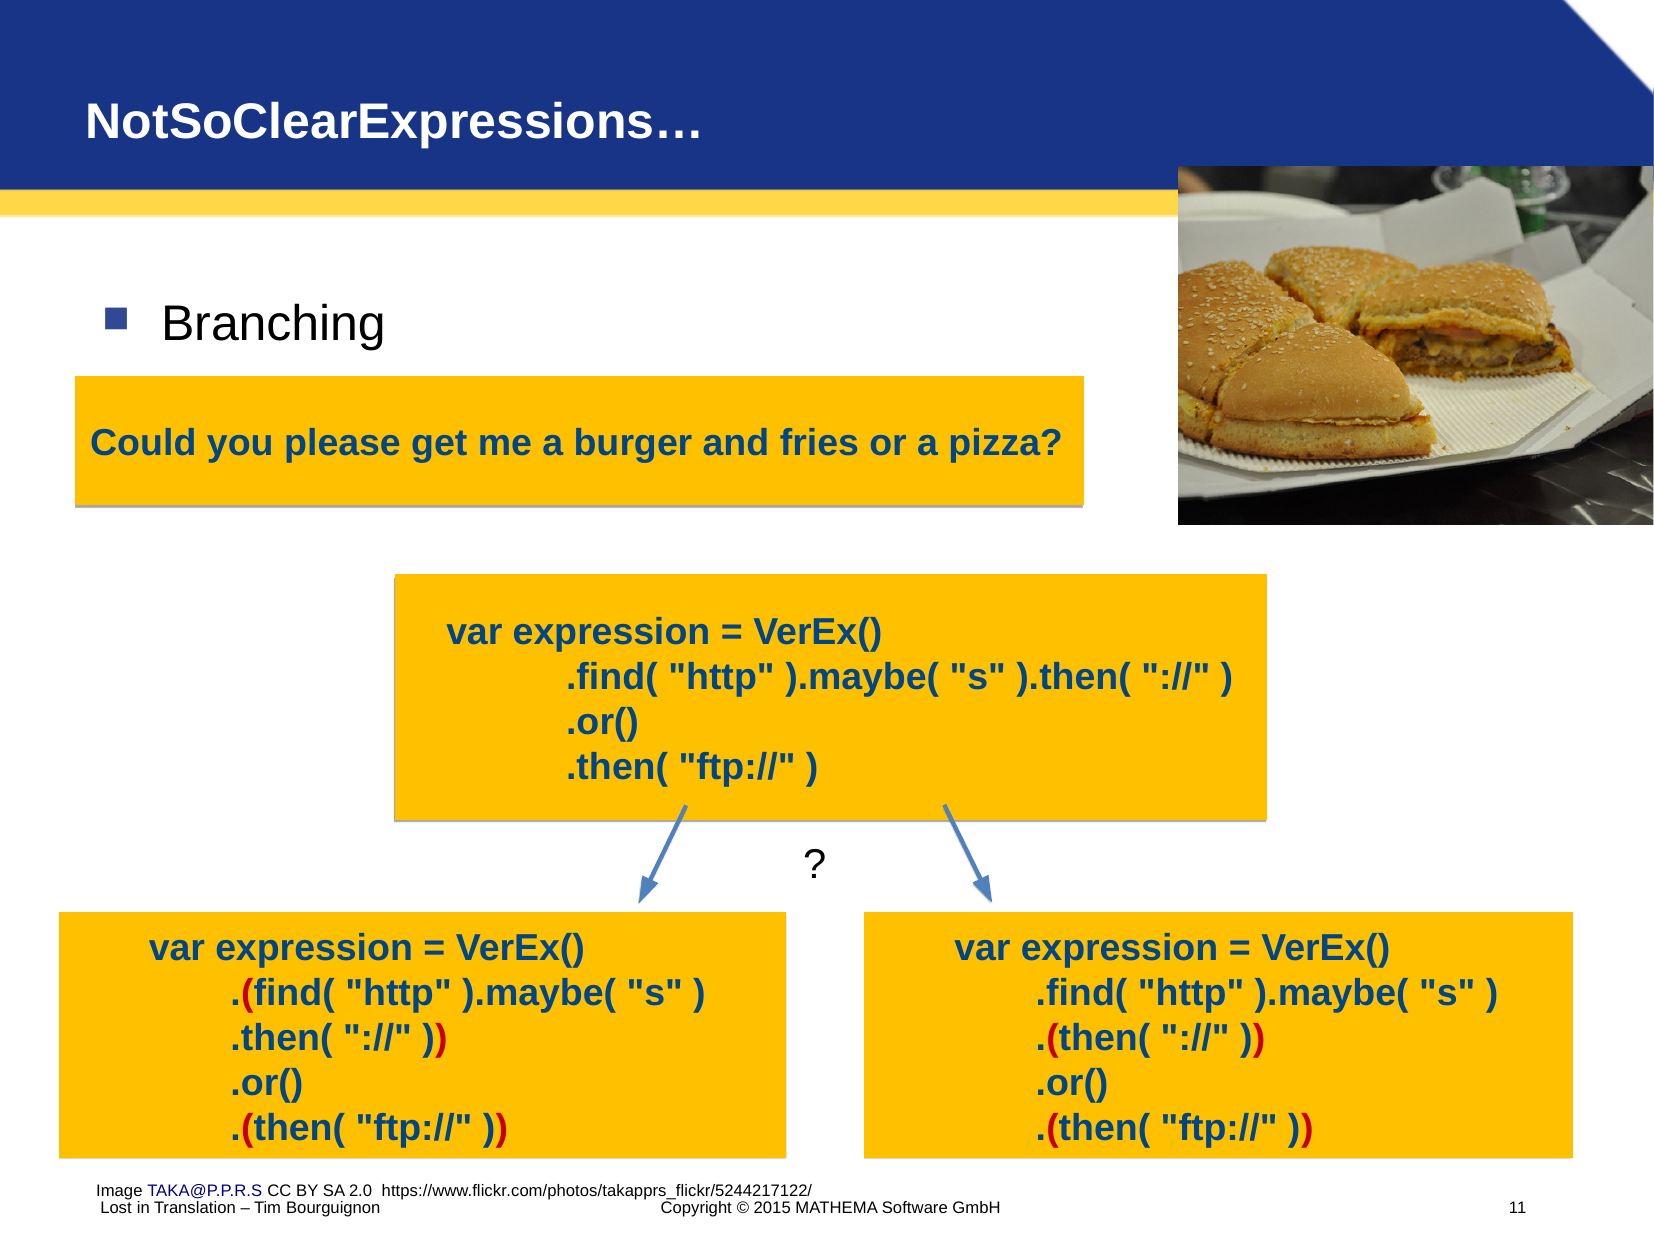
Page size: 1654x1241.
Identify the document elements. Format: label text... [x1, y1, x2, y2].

title NotSoClearExpressions… [85, 75, 1157, 167]
list Branching [101, 295, 1528, 1139]
text_box var expression = VerEx() .find( "http" ).maybe( "s" ) .(then( "://" )) .or() .(then( "ftp://" )) [864, 912, 1573, 1158]
text_box Could you please get me a burger and fries or a pizza? [75, 376, 1084, 505]
text_box var expression = VerEx() .find( "http" ).maybe( "s" ).then( "://" ) .or() .then( "ftp://" ) [395, 574, 1267, 820]
text_box ? [788, 829, 842, 895]
text_box Image TAKA@P.P.R.S CC BY SA 2.0 https://www.flickr.com/photos/takapprs_flickr/5244217122/ [96, 1181, 1056, 1224]
text_box var expression = VerEx() .(find( "http" ).maybe( "s" ) .then( "://" )) .or() .(then( "ftp://" )) [59, 912, 786, 1158]
picture [0, 0, 1654, 1241]
